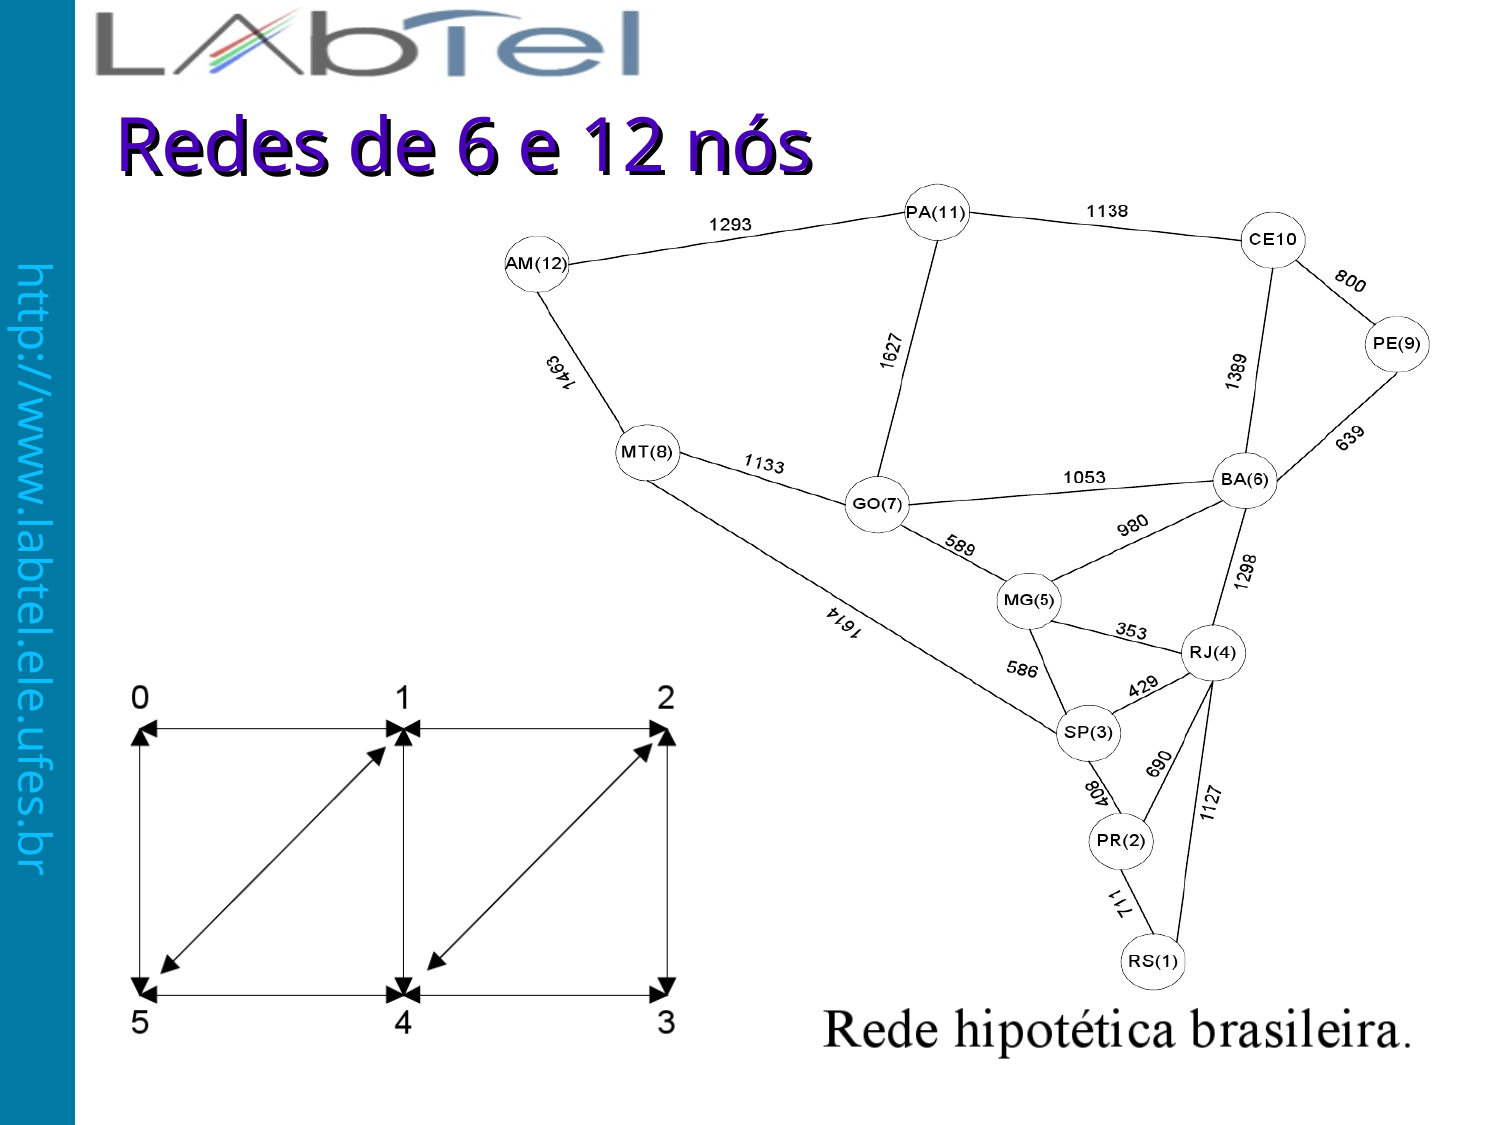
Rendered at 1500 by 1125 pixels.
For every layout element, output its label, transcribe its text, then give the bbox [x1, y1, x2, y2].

picture [122, 175, 1467, 1063]
picture [76, 0, 675, 88]
title Redes de 6 e 12 nós [99, 42, 1461, 240]
